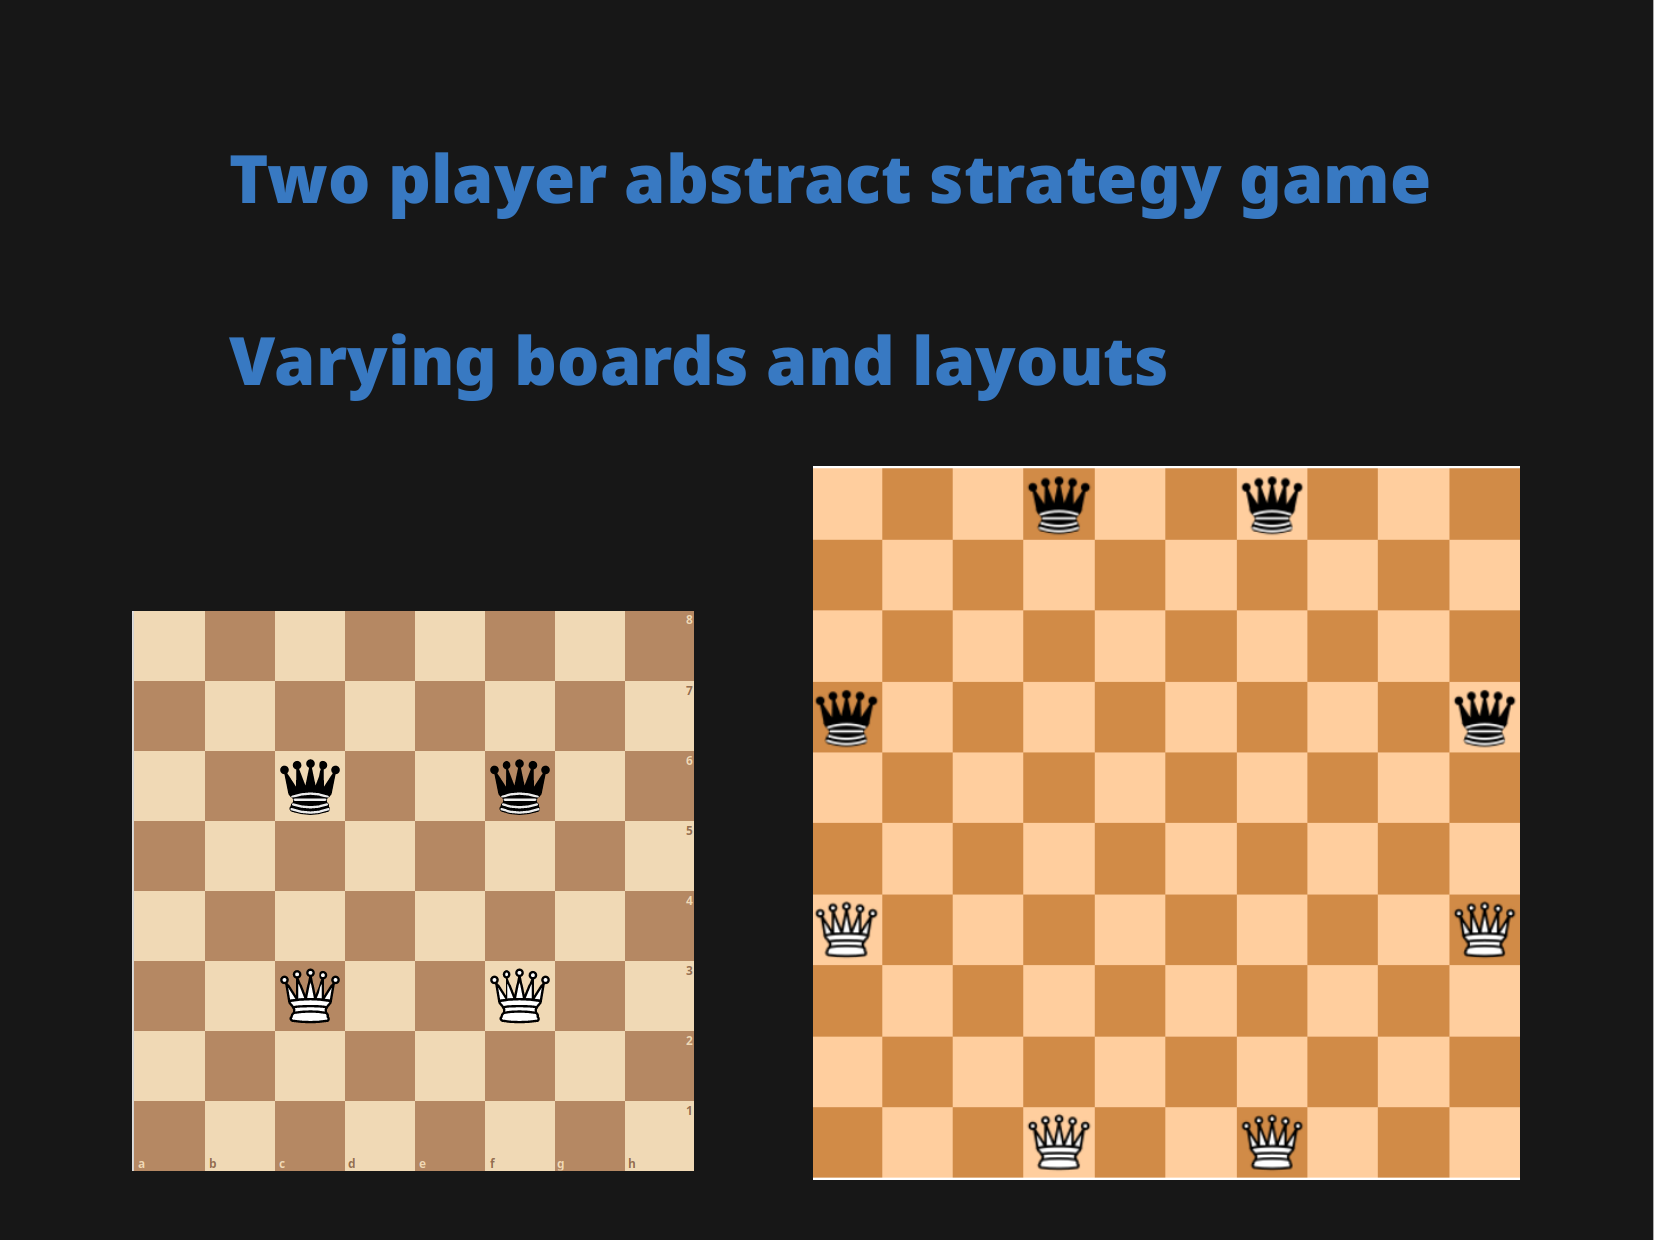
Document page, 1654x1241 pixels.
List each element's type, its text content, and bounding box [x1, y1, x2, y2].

text_box Two player abstract strategy game Varying boards and layouts [77, 113, 1586, 425]
picture [813, 466, 1520, 1180]
picture [132, 611, 694, 1171]
